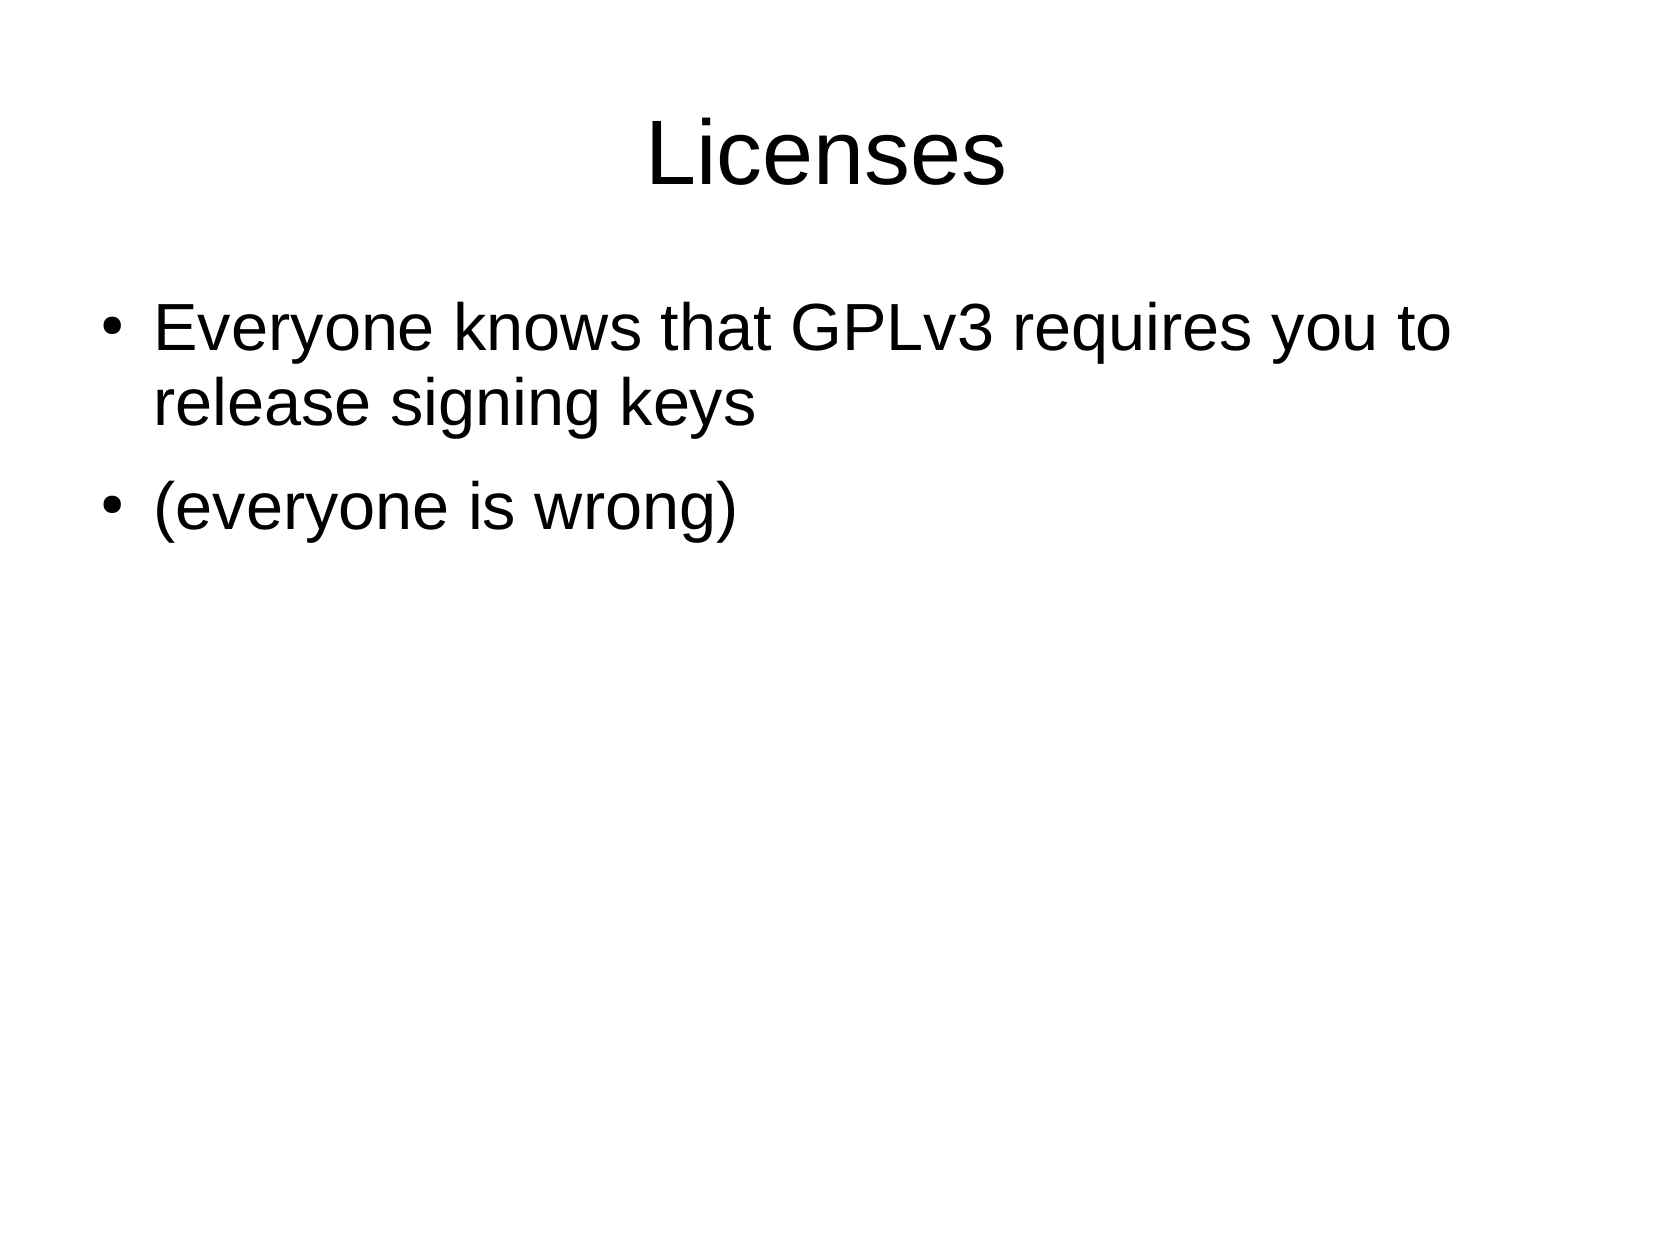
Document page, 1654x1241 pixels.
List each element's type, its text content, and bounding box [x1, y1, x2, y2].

list Everyone knows that GPLv3 requires you to release signing keys (everyone is wrong) [82, 290, 1538, 1010]
title Licenses [82, 49, 1571, 257]
